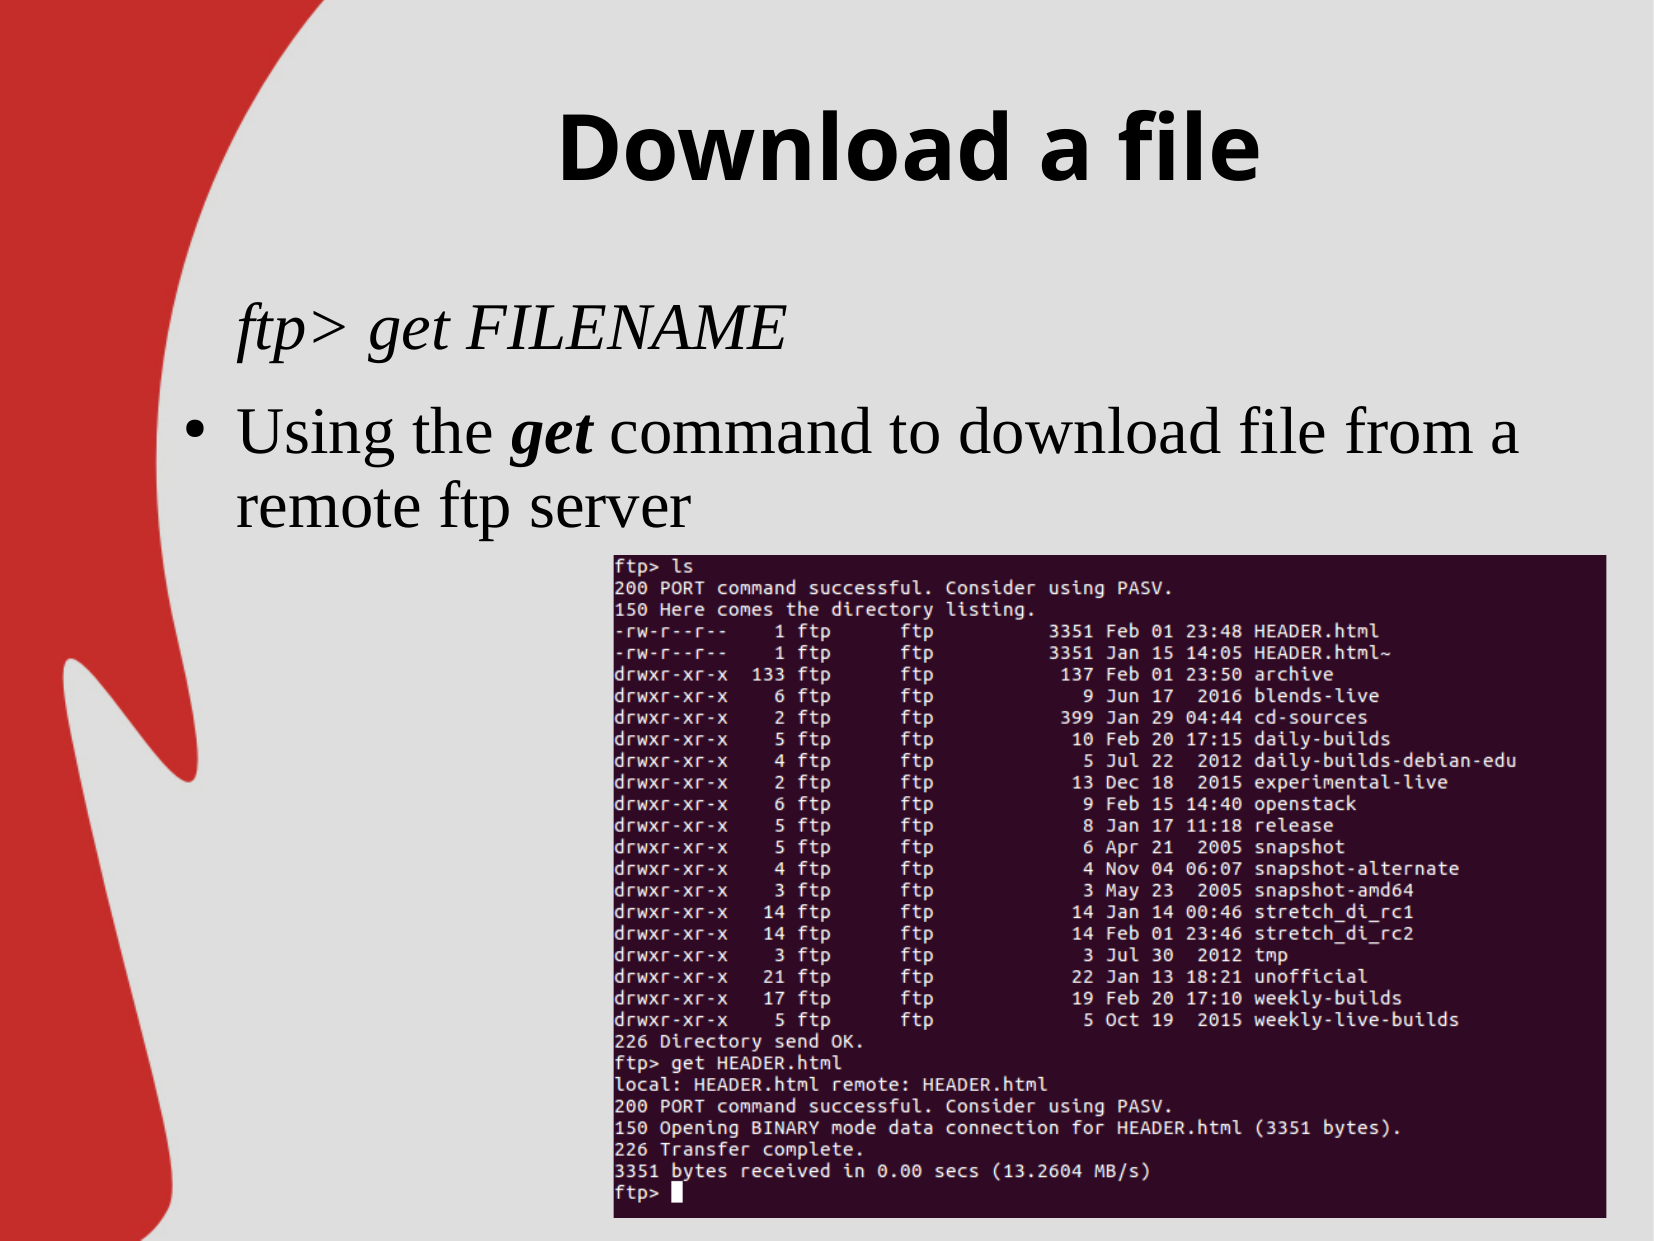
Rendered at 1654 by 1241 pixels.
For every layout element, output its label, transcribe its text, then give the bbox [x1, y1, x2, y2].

picture [0, 0, 1654, 1241]
list ftp> get FILENAME Using the get command to download file from a remote ftp server [165, 290, 1654, 1010]
title Download a file [165, 40, 1654, 249]
